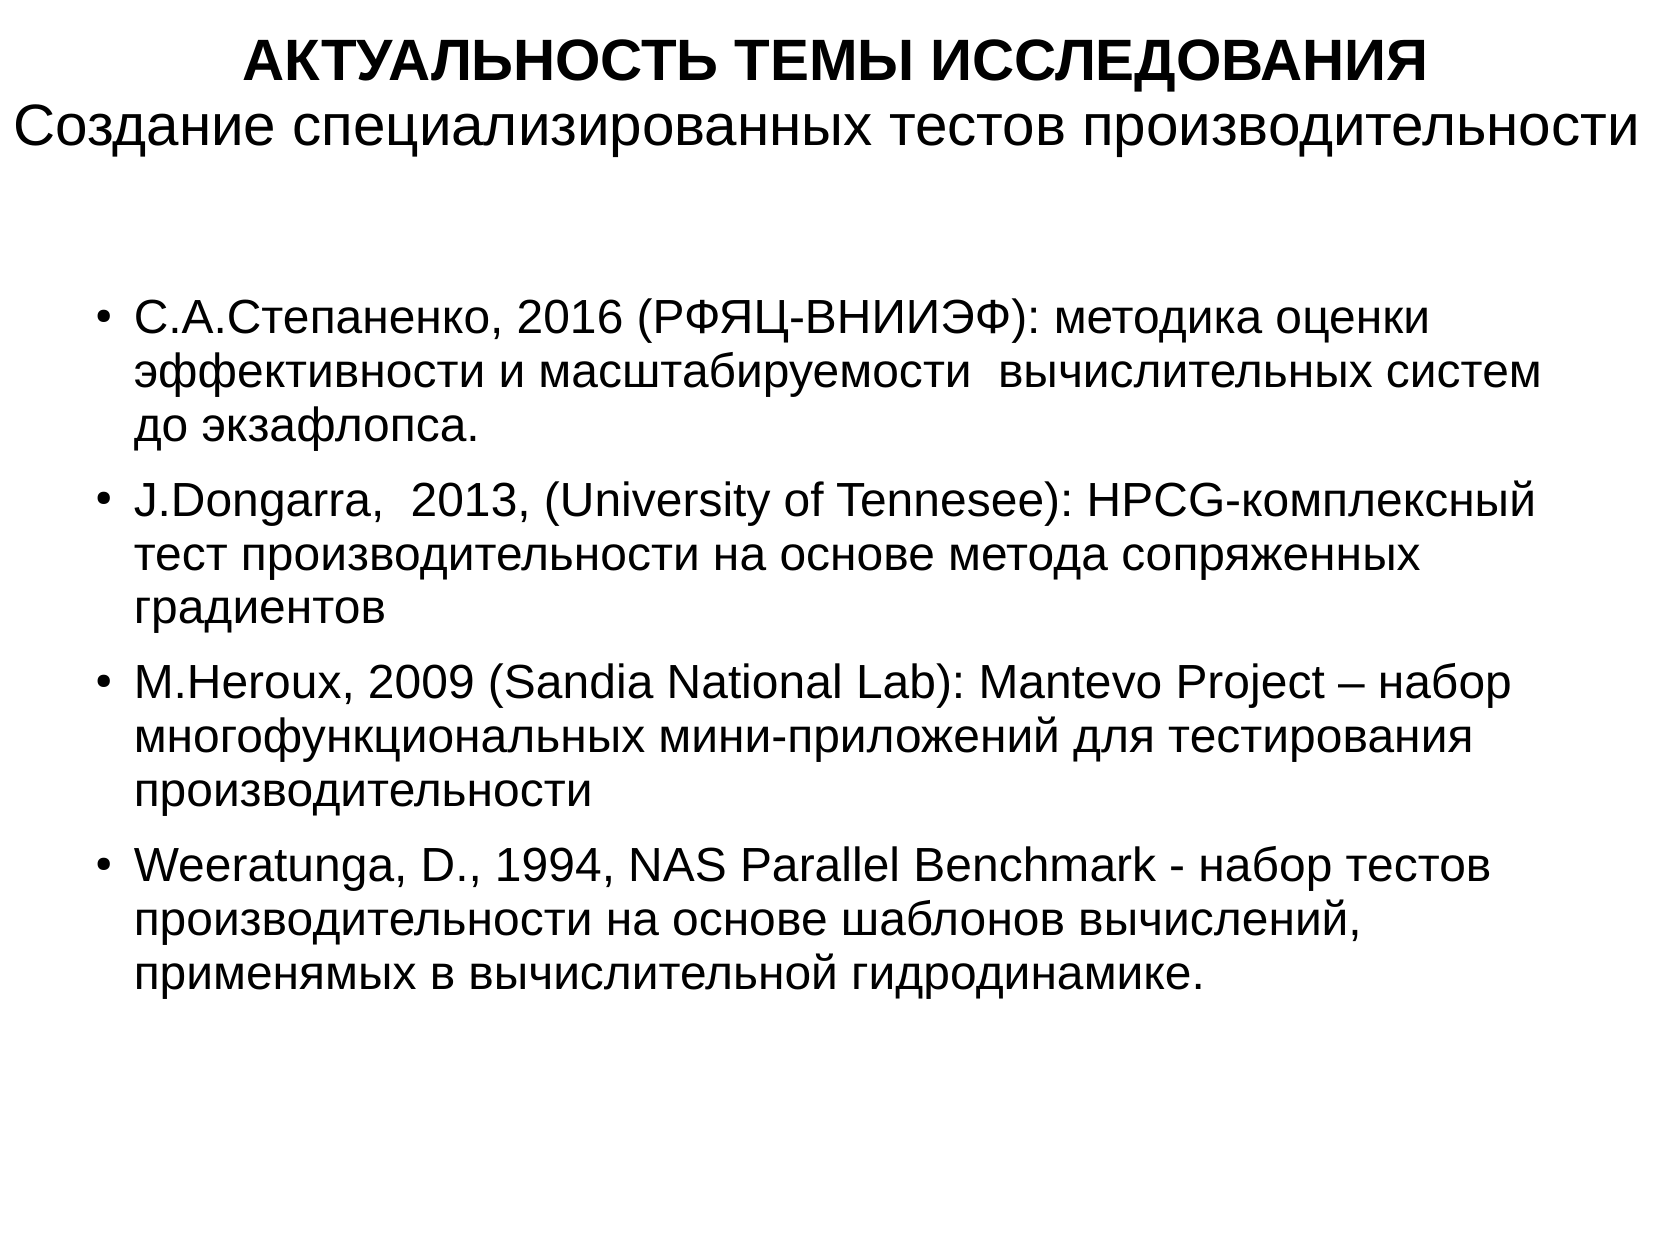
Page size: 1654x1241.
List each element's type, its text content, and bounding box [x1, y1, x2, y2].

text_box АКТУАЛЬНОСТЬ ТЕМЫ ИССЛЕДОВАНИЯ Создание специализированных тестов производительности [0, 0, 1654, 196]
list С.А.Степаненко, 2016 (РФЯЦ-ВНИИЭФ): методика оценки эффективности и масштабируемости вычислительных систем до экзафлопса. J.Dongarra, 2013, (University of Tennesee): HPCG-комплексный тест производительности на основе метода сопряженных градиентов M.Heroux, 2009 (Sandia National Lab): Mantevo Project – набор многофункциональных мини-приложений для тестирования производительности Weeratunga, D., 1994, NAS Parallel Benchmark - набор тестов производительности на основе шаблонов вычислений, применямых в вычислительной гидродинамике. [82, 290, 1571, 1010]
